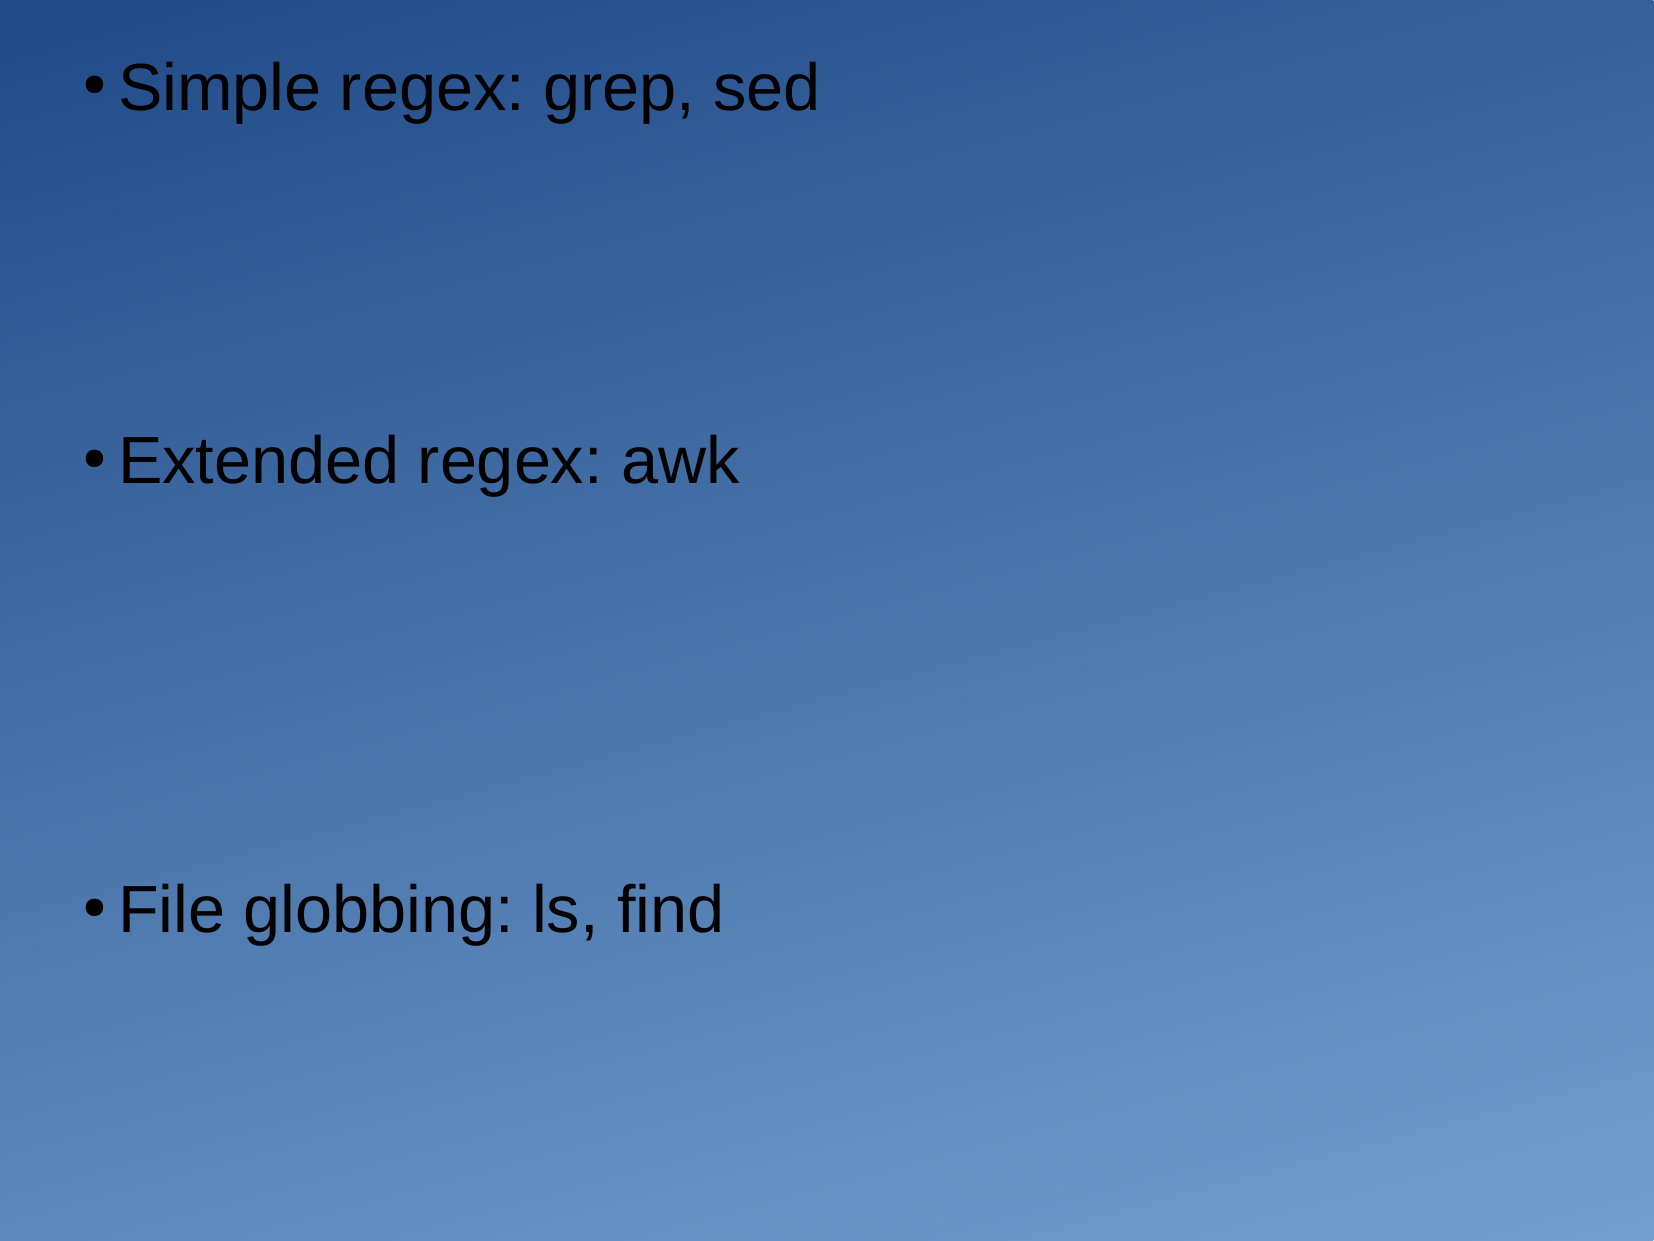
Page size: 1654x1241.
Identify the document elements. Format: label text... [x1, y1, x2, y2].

subtitle Simple regex: grep, sed Extended regex: awk File globbing: ls, find [82, 49, 1571, 1010]
